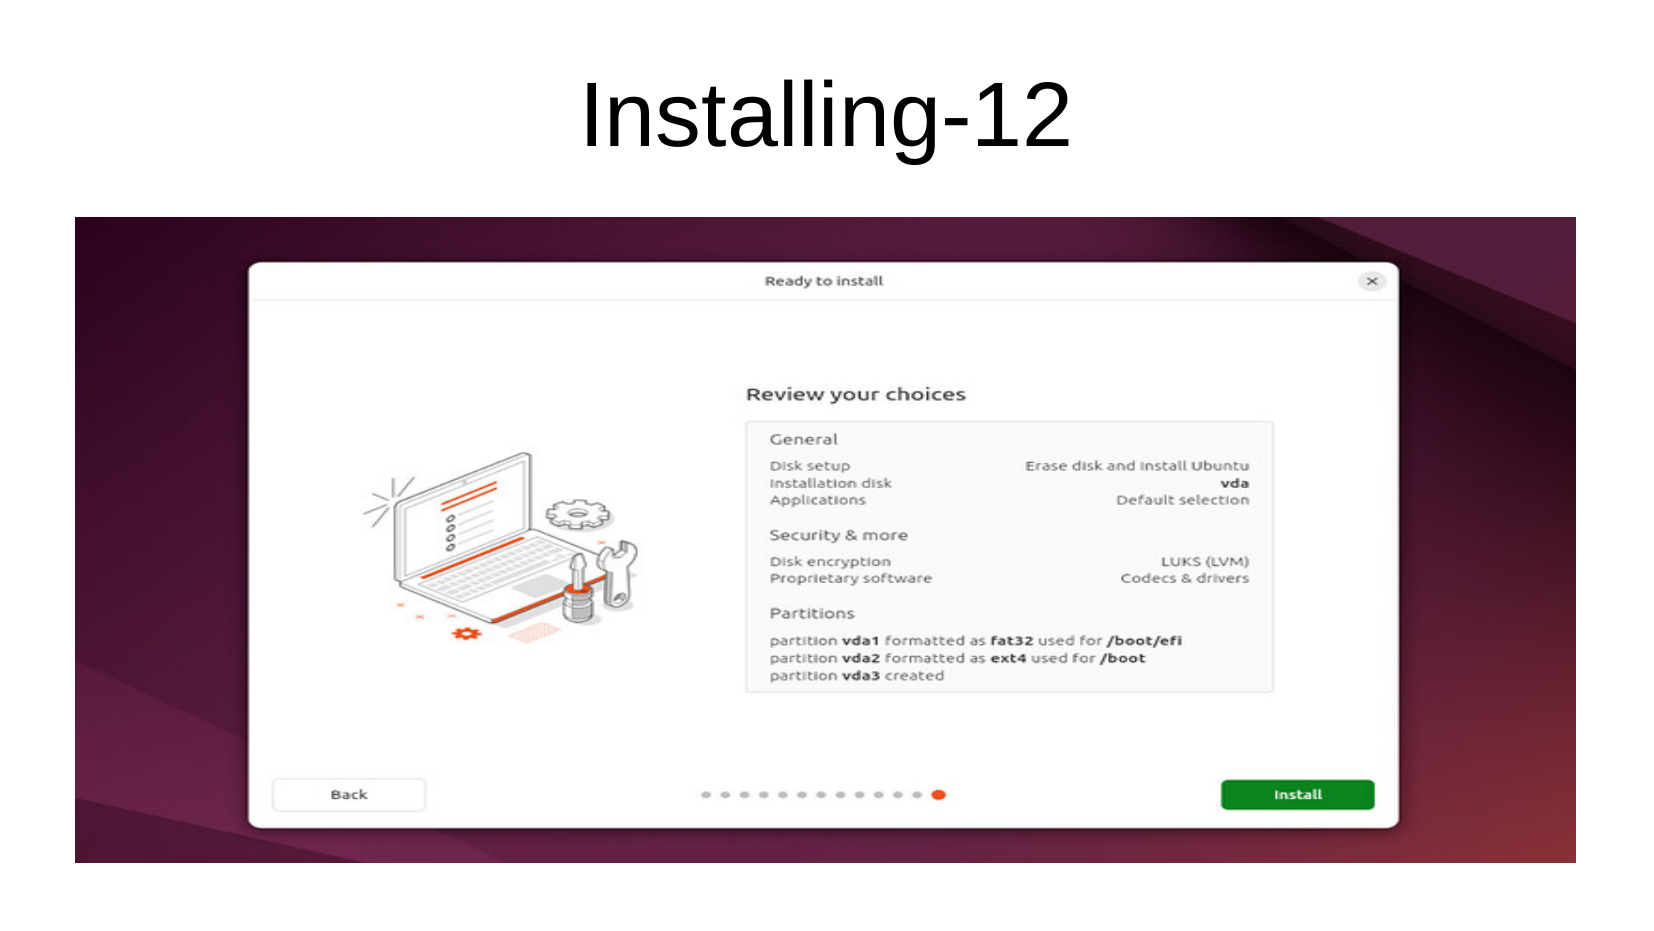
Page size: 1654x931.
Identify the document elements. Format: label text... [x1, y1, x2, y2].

title Installing-12 [82, 37, 1571, 193]
picture [75, 217, 1576, 863]
